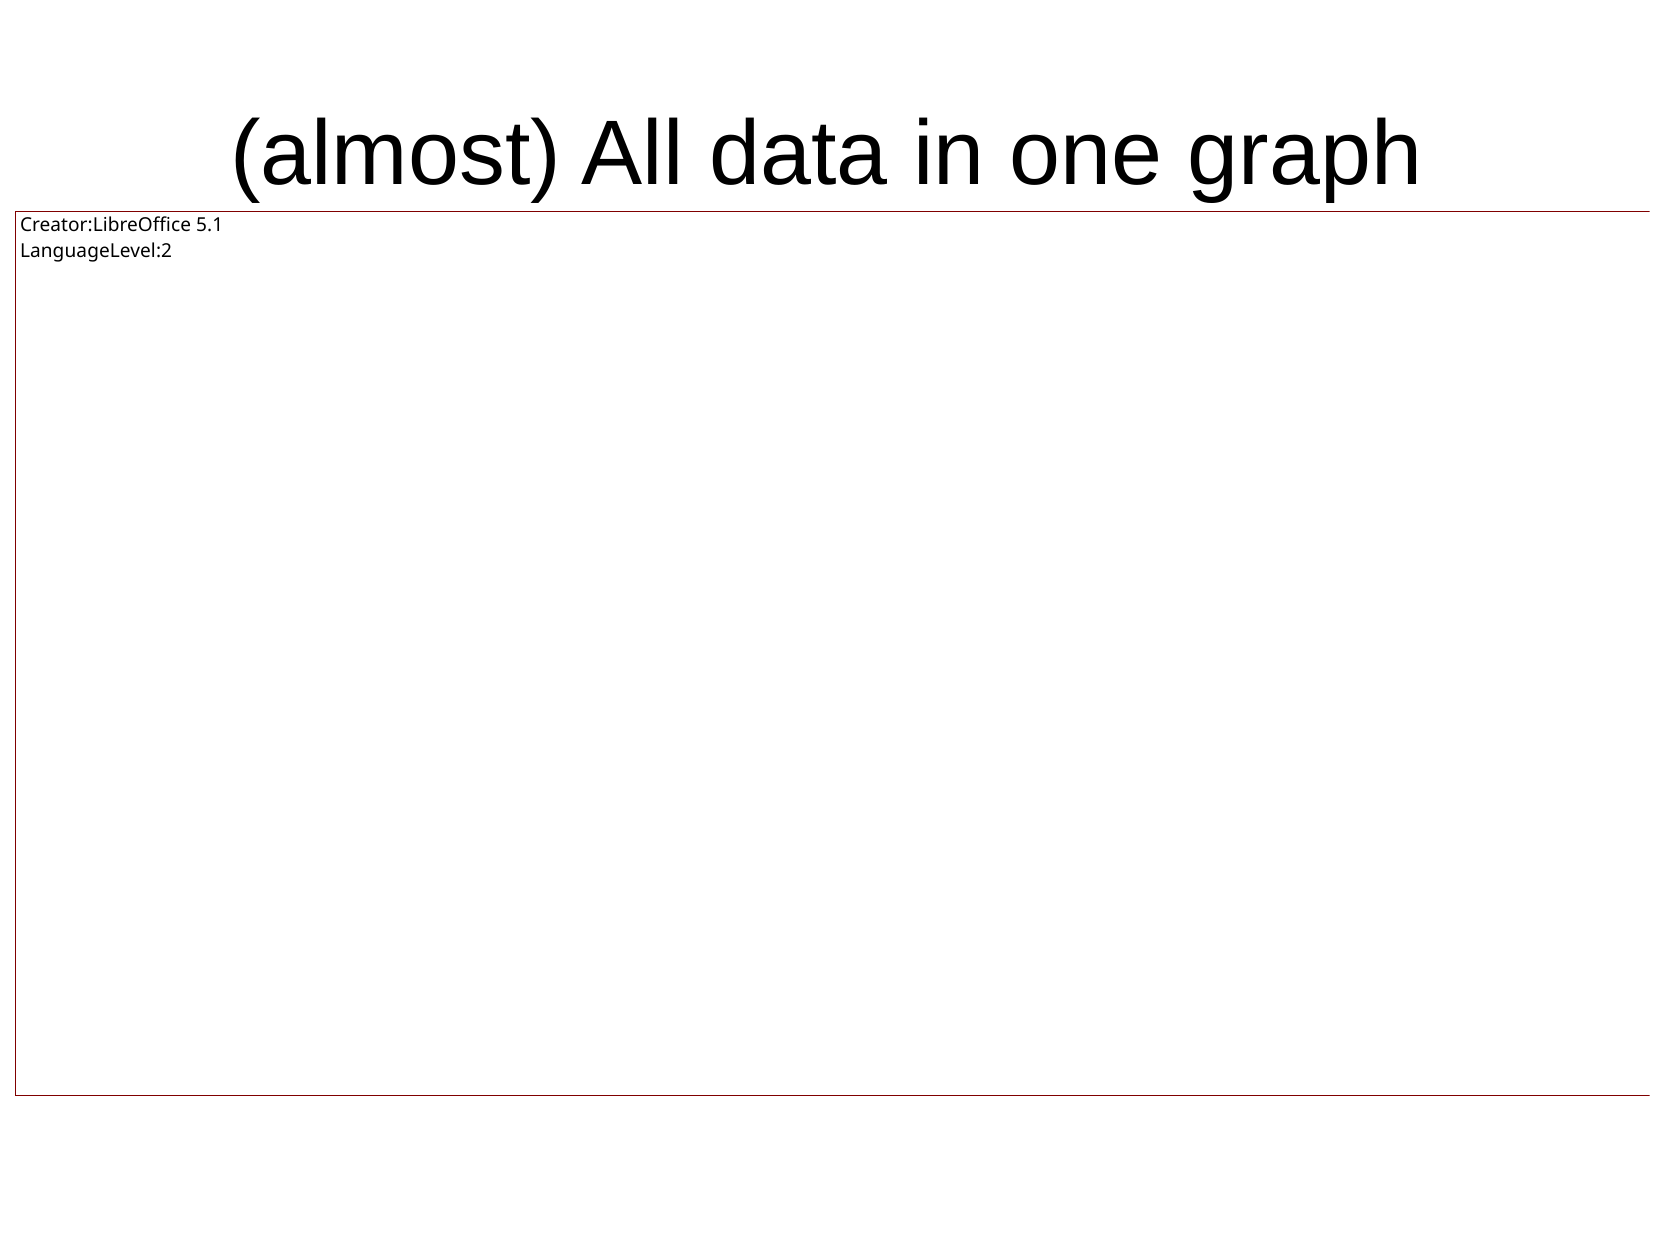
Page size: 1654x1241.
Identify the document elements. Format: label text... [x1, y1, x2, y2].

picture [13, 210, 1650, 1096]
title (almost) All data in one graph [82, 49, 1571, 210]
